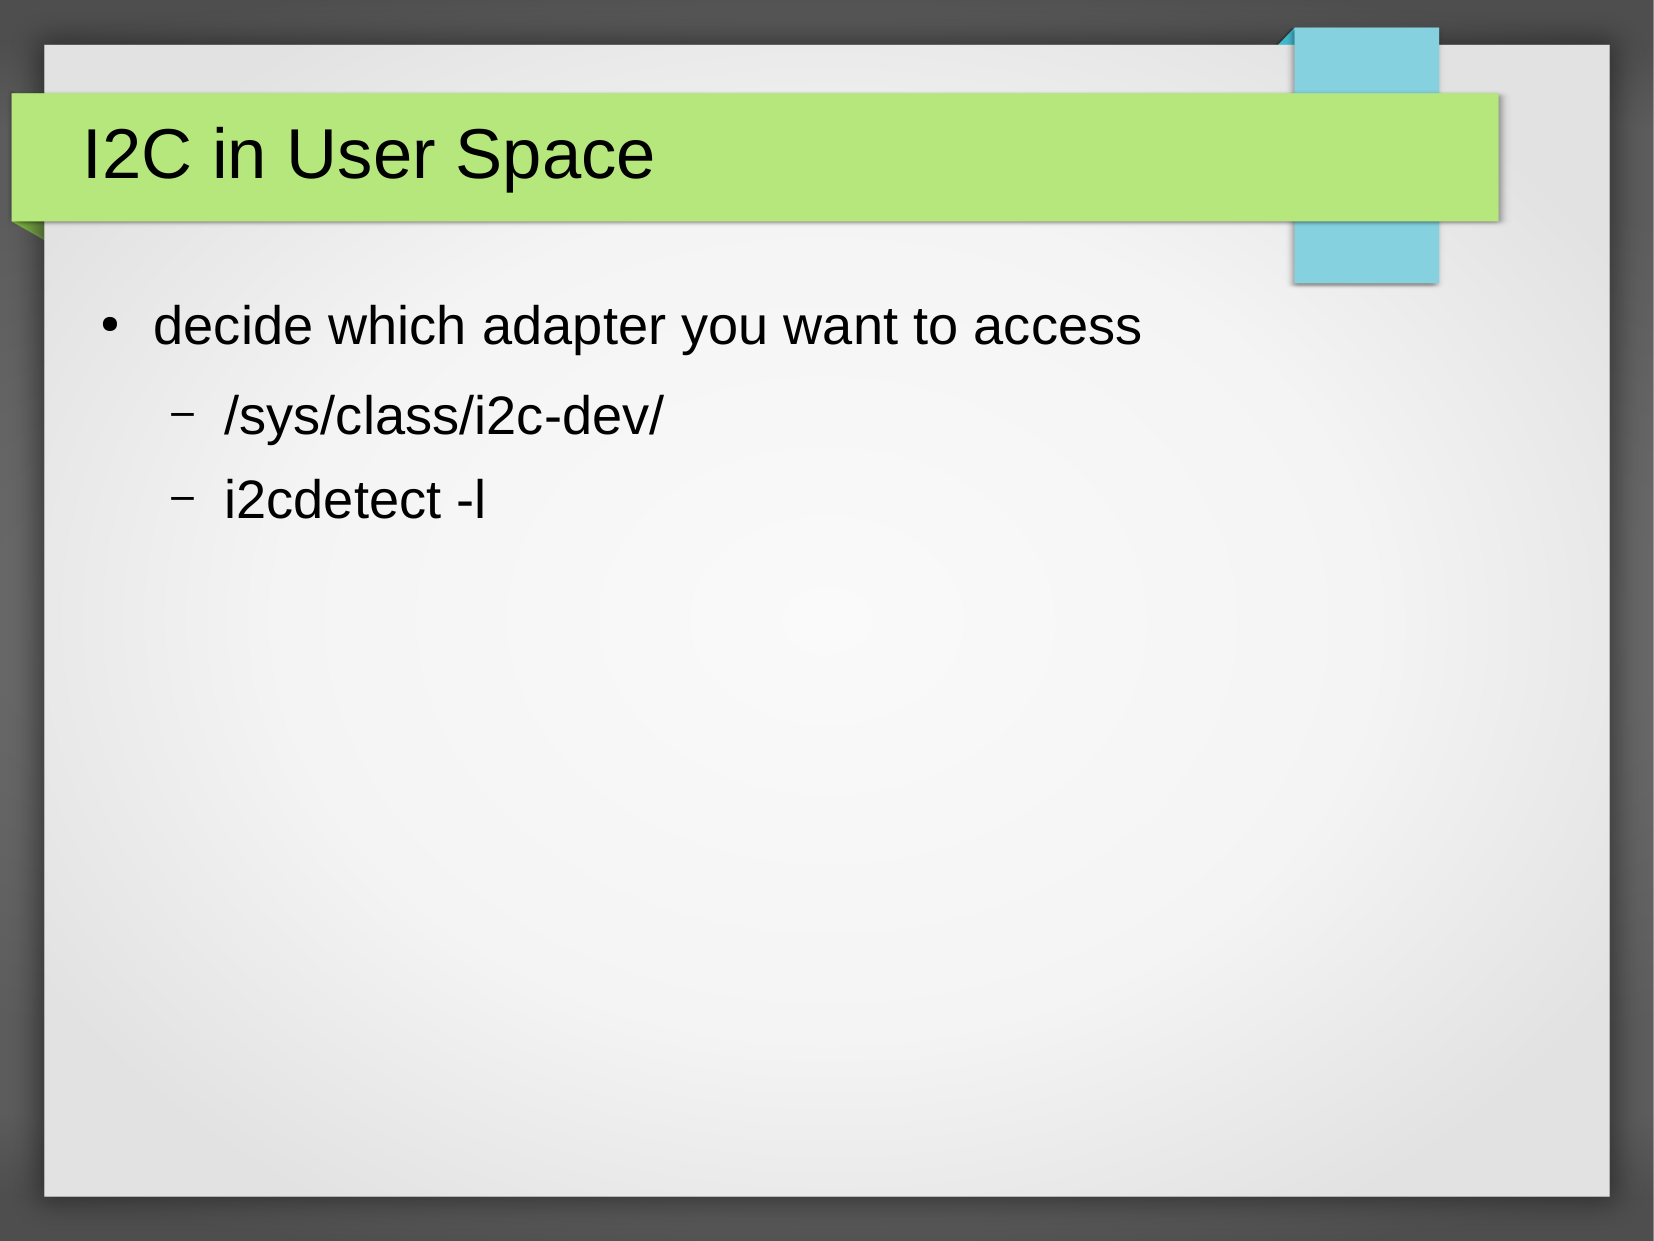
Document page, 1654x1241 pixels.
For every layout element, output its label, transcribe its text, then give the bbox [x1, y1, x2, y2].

picture [0, 0, 1654, 1241]
list decide which adapter you want to access /sys/class/i2c-dev/ i2cdetect -l [82, 295, 1571, 1015]
title I2C in User Space [82, 94, 1264, 213]
